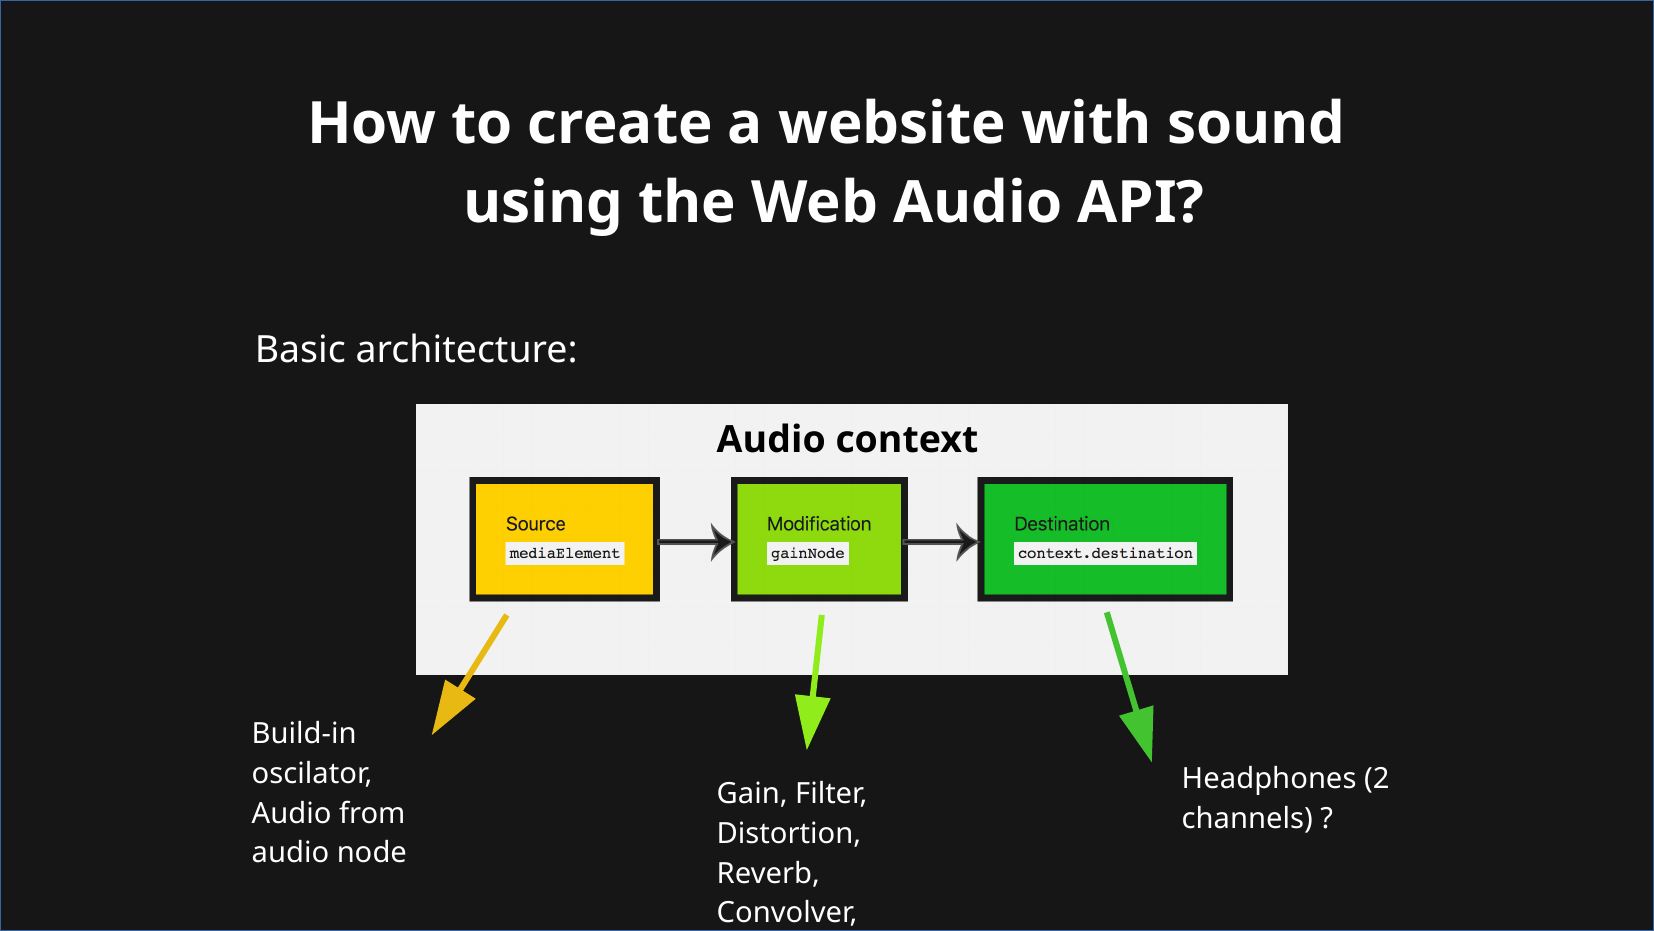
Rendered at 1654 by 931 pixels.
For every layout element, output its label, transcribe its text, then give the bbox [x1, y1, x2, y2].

text_box Basic architecture: [240, 315, 1298, 371]
subtitle How to create a website with sound using the Web Audio API? [90, 0, 1579, 510]
text_box Gain, Filter, Distortion, Reverb, Convolver, Panner [701, 765, 972, 931]
text_box Build-in oscilator, Audio from audio node [236, 705, 462, 846]
text_box Audio context [701, 405, 1002, 507]
picture [416, 404, 1288, 676]
text_box Headphones (2 channels) ? [1166, 750, 1482, 891]
